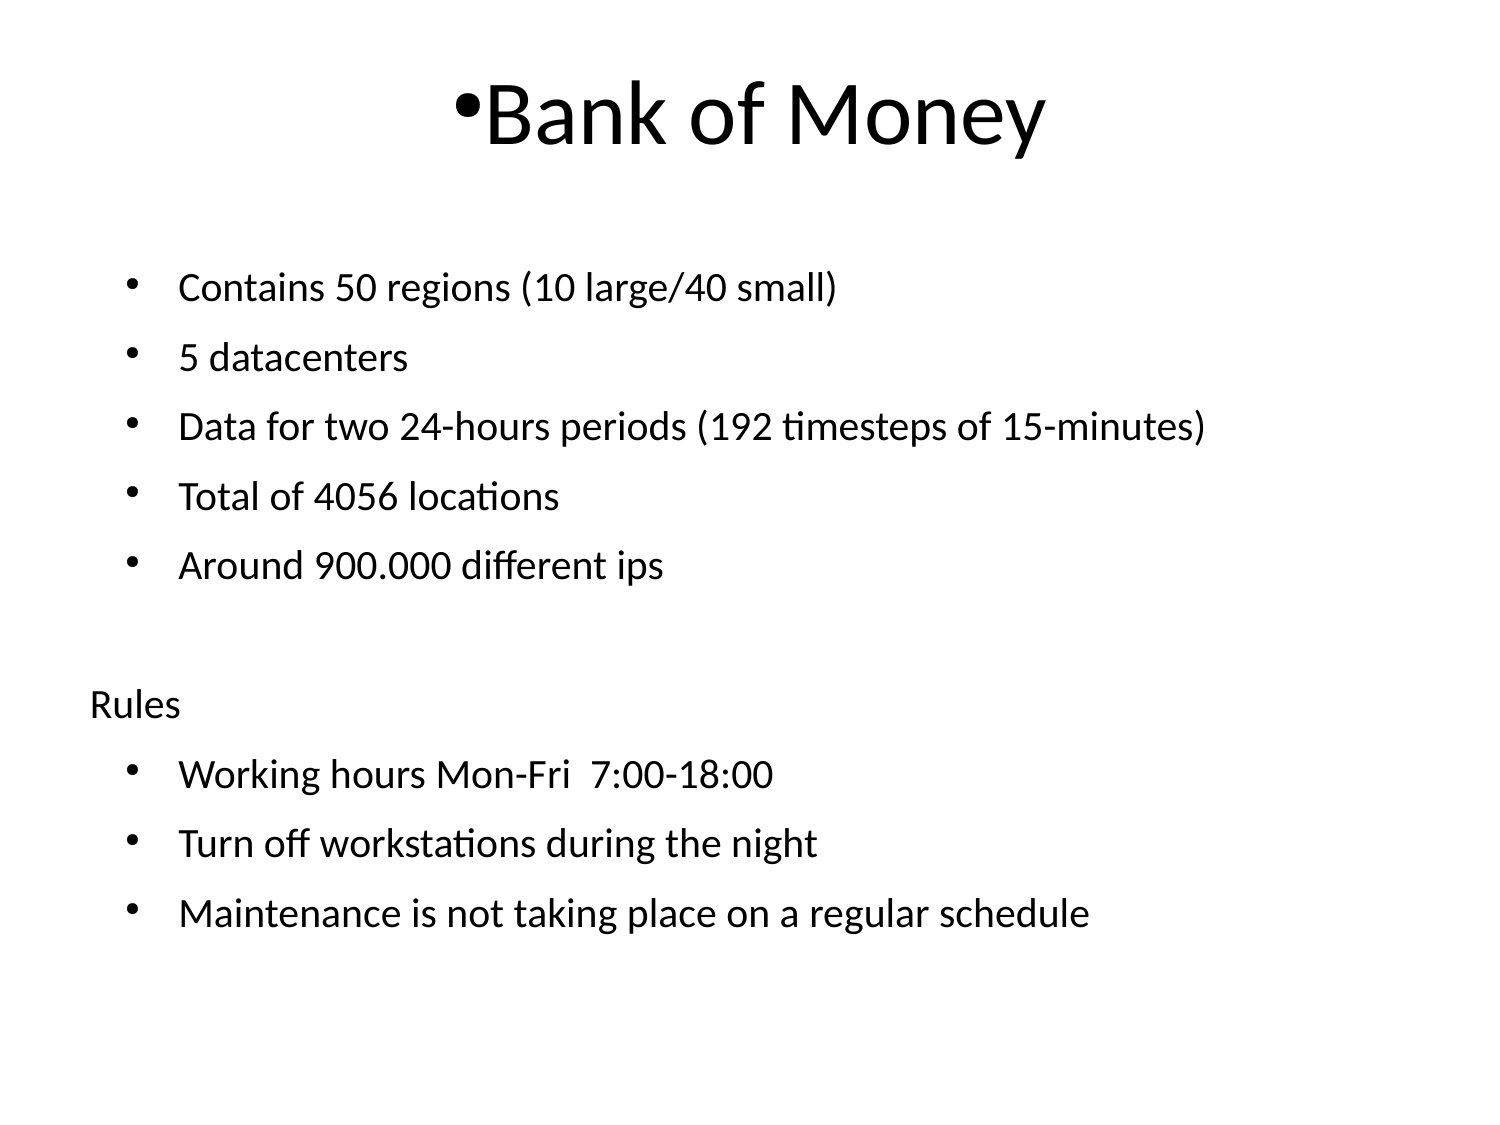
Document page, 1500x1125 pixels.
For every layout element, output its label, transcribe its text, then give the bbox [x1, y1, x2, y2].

list Contains 50 regions (10 large/40 small) 5 datacenters Data for two 24-hours periods (192 timesteps of 15-minutes) Total of 4056 locations Around 900.000 different ips Rules Working hours Mon-Fri 7:00-18:00 Turn off workstations during the night Maintenance is not taking place on a regular schedule [75, 262, 1425, 1005]
title Bank of Money [75, 45, 1425, 173]
